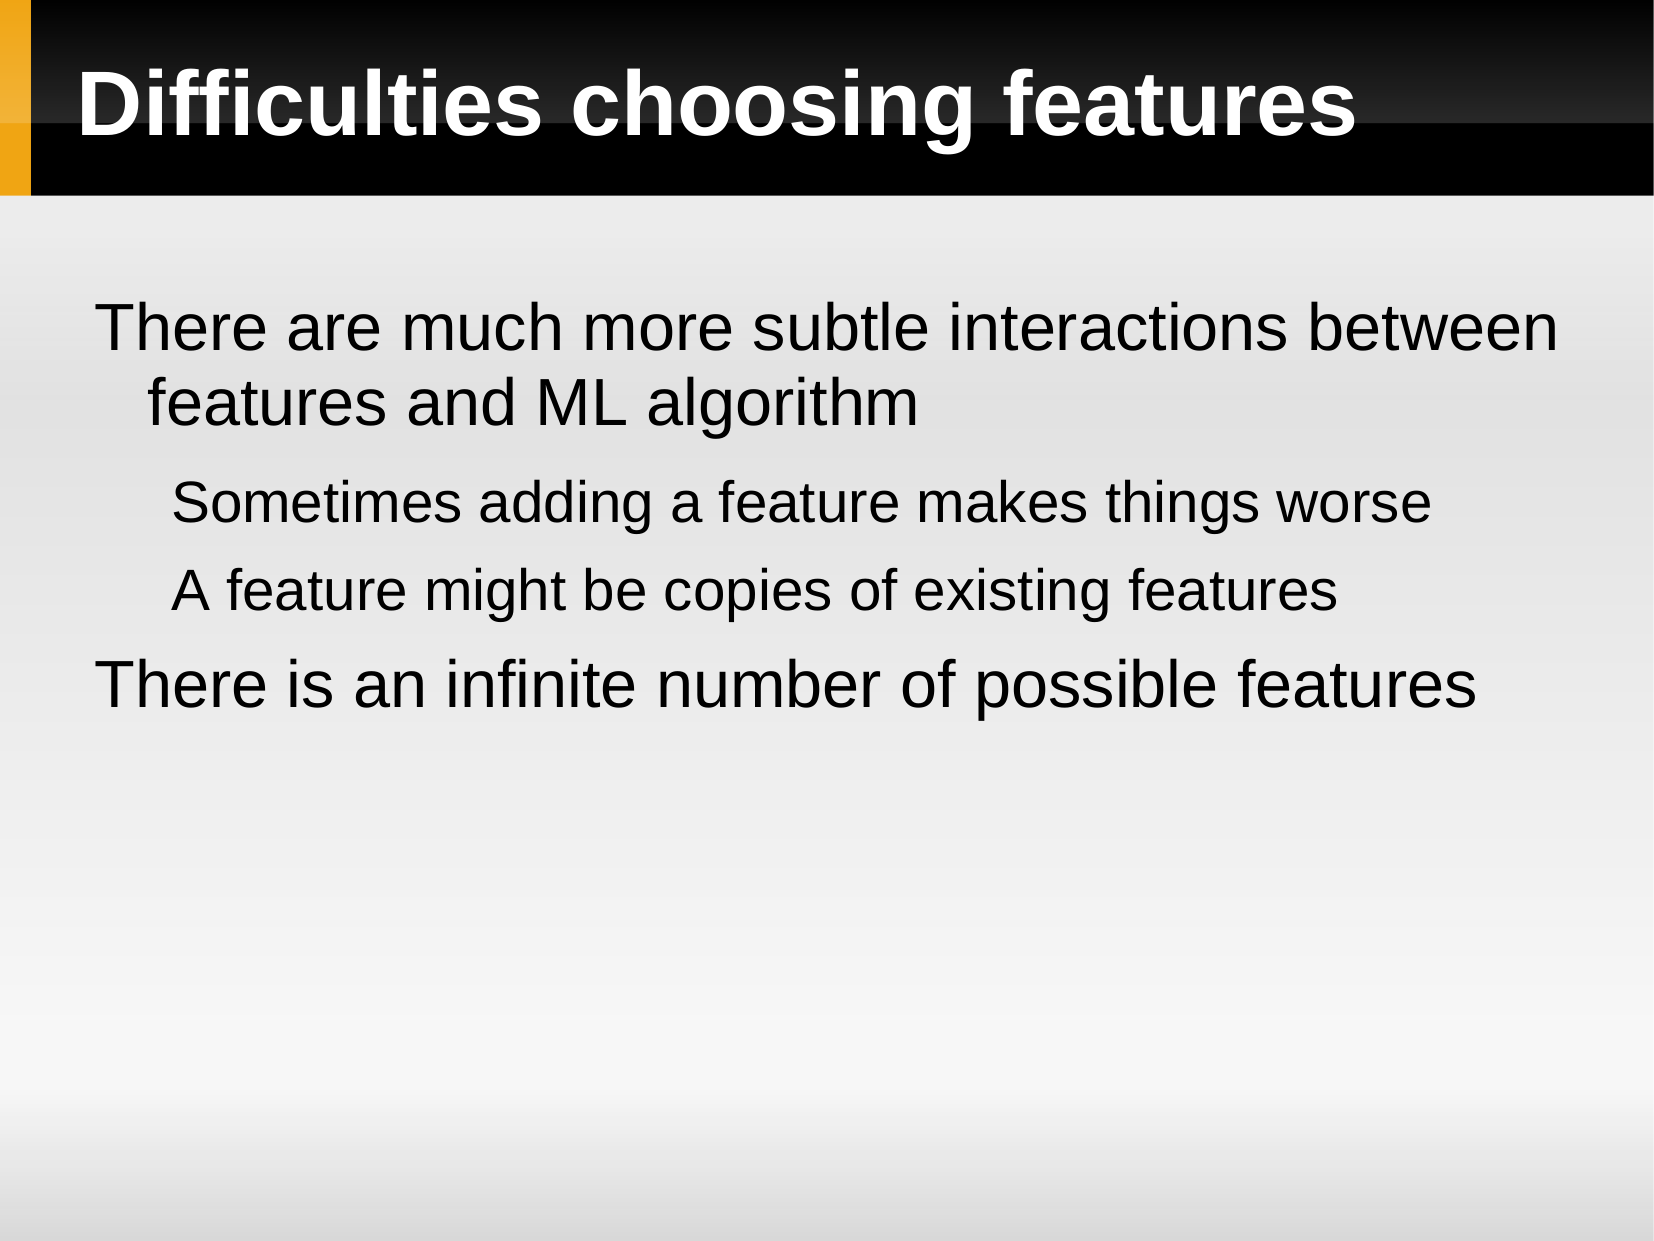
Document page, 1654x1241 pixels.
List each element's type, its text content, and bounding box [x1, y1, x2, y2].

list There are much more subtle interactions between features and ML algorithm Sometimes adding a feature makes things worse A feature might be copies of existing features There is an infinite number of possible features [76, 290, 1565, 722]
picture [0, 0, 1654, 1241]
title Difficulties choosing features [76, 0, 1565, 208]
